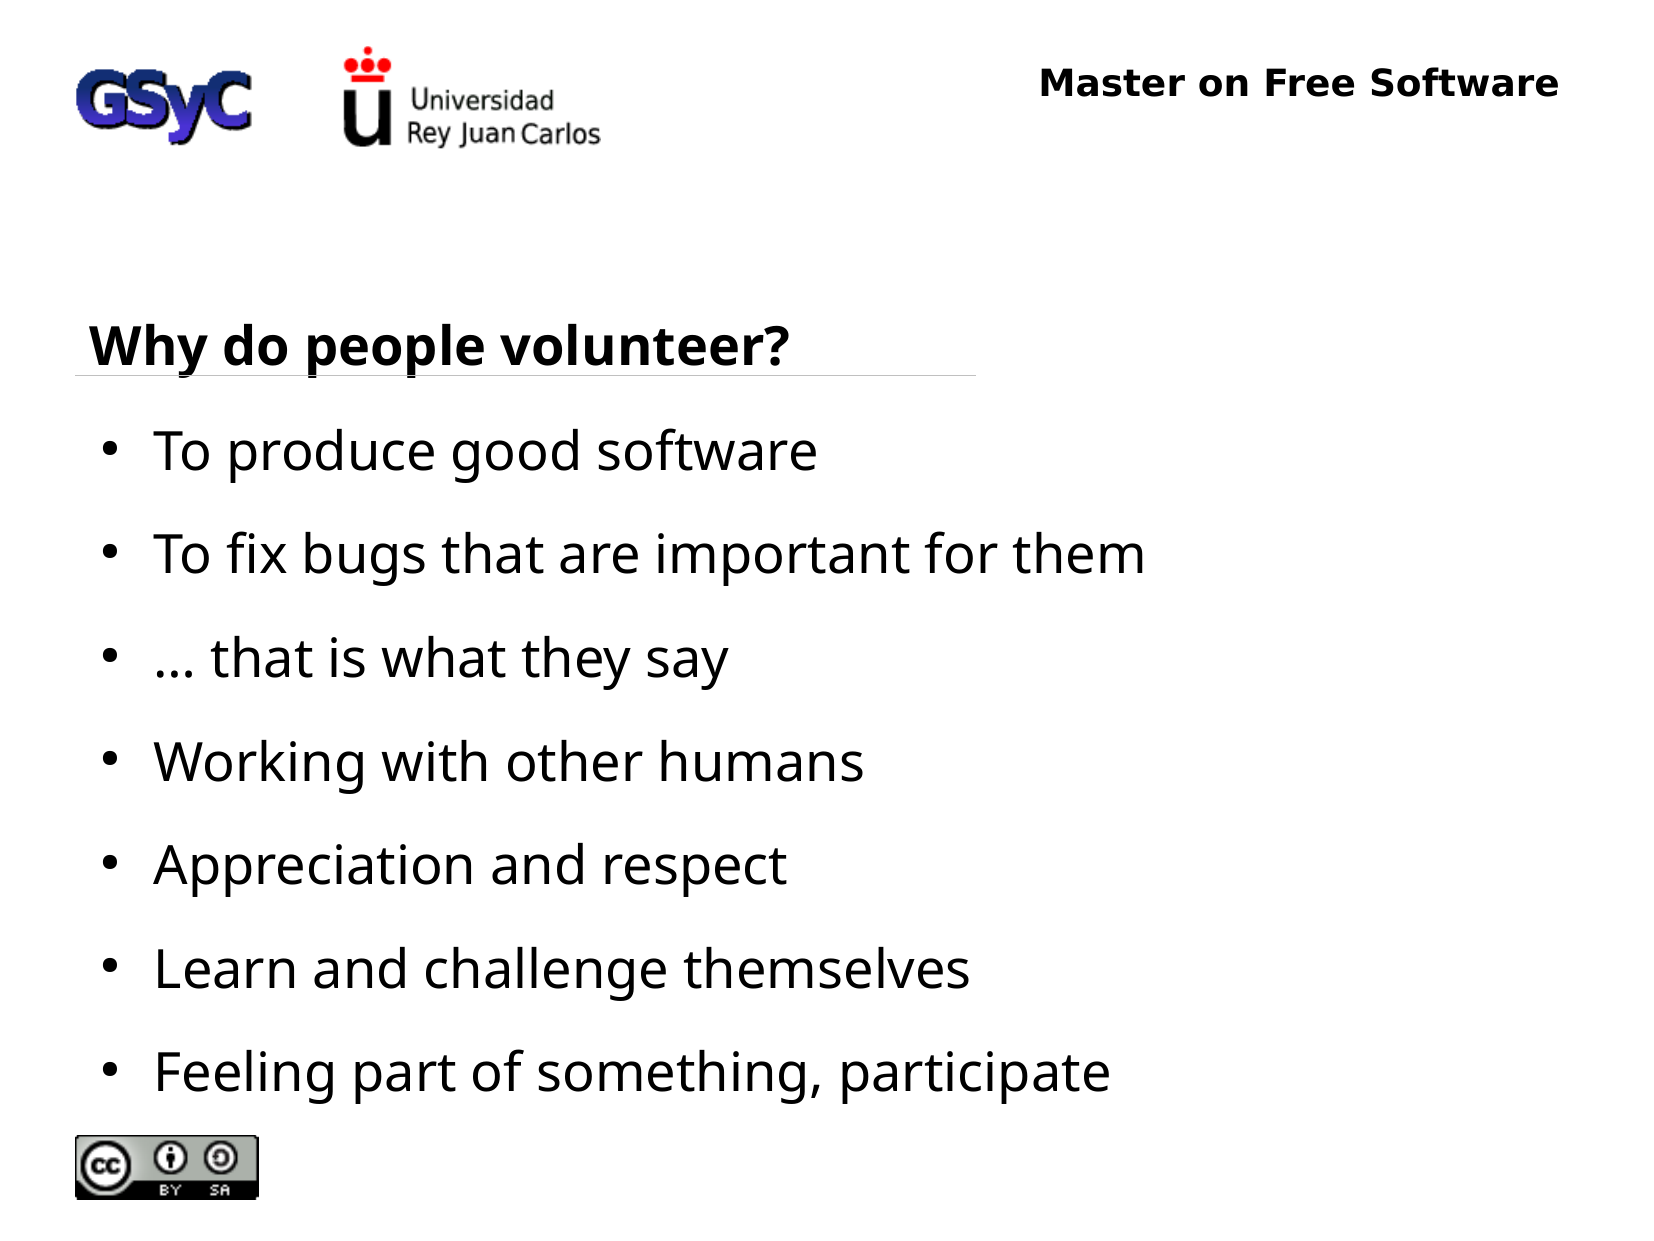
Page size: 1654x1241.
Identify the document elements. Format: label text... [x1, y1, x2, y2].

picture [75, 46, 601, 150]
picture [75, 1163, 259, 1200]
text_box Why do people volunteer? [75, 300, 1538, 381]
list To produce good software To fix bugs that are important for them … that is what they say Working with other humans Appreciation and respect Learn and challenge themselves Feeling part of something, participate [82, 412, 1571, 1109]
text_box [75, 412, 1576, 1163]
